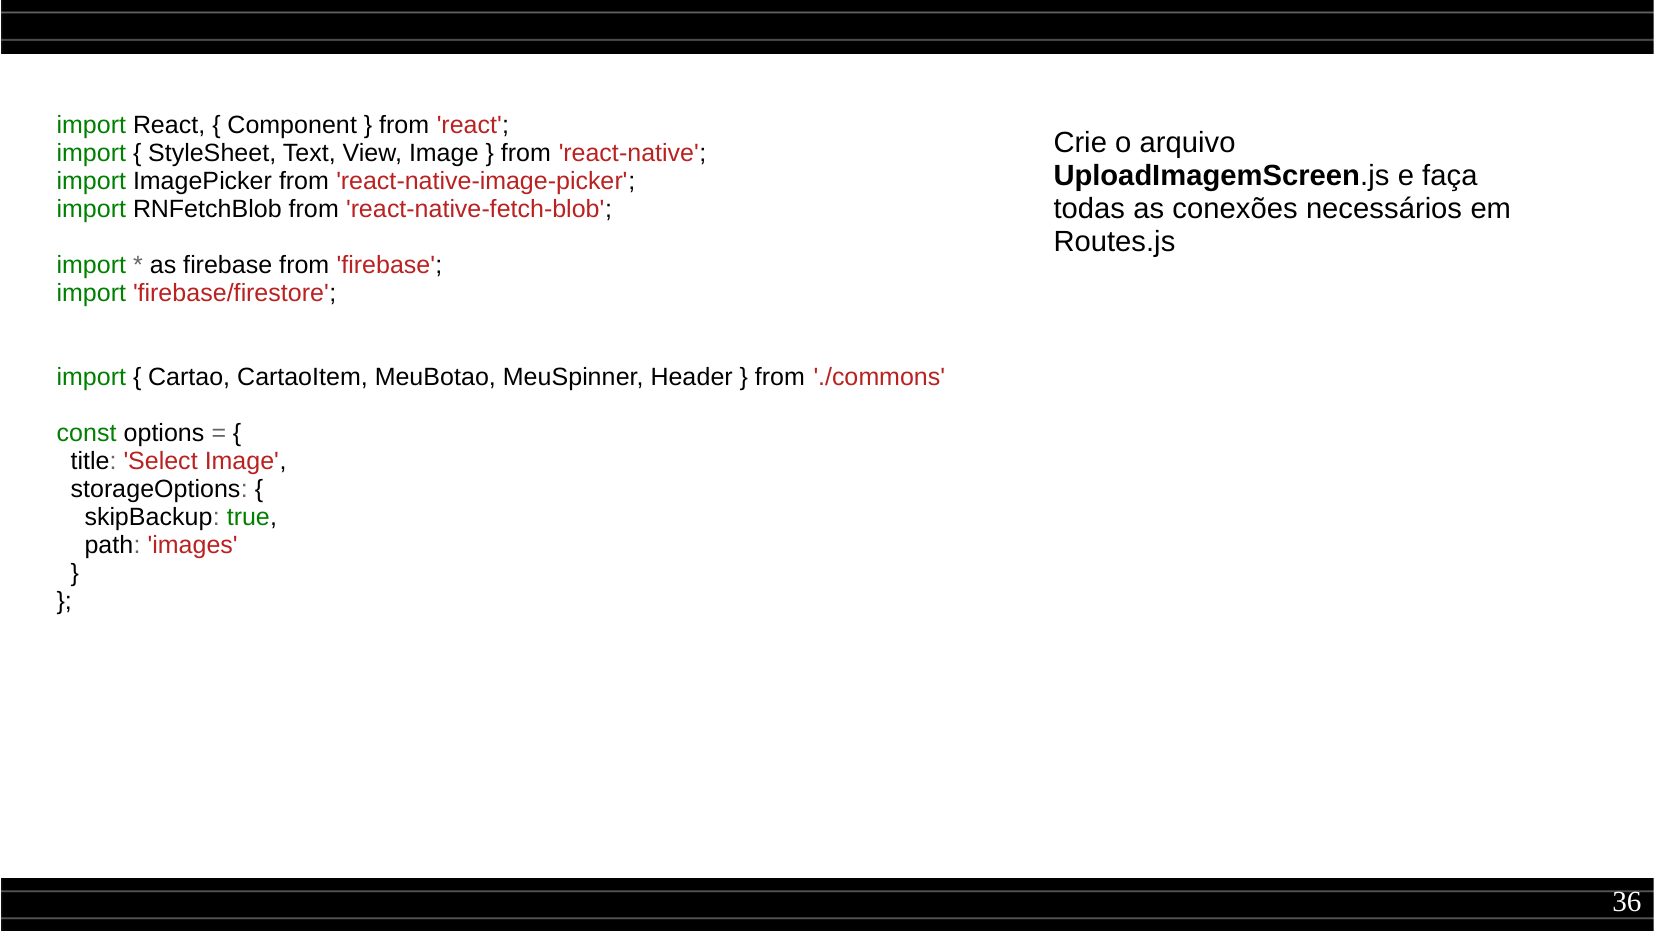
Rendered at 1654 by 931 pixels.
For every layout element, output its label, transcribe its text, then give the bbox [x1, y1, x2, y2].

text_box import React, { Component } from 'react'; import { StyleSheet, Text, View, Image } from 'react-native'; import ImagePicker from 'react-native-image-picker'; import RNFetchBlob from 'react-native-fetch-blob'; import * as firebase from 'firebase'; import 'firebase/firestore'; import { Cartao, CartaoItem, MeuBotao, MeuSpinner, Header } from './commons' const options = { title: 'Select Image', storageOptions: { skipBackup: true, path: 'images' } }; [41, 103, 1198, 623]
text_box Crie o arquivo UploadImagemScreen.js e faça todas as conexões necessários em Routes.js [1038, 118, 1559, 265]
picture [1, 878, 1654, 931]
picture [1, 0, 1654, 54]
